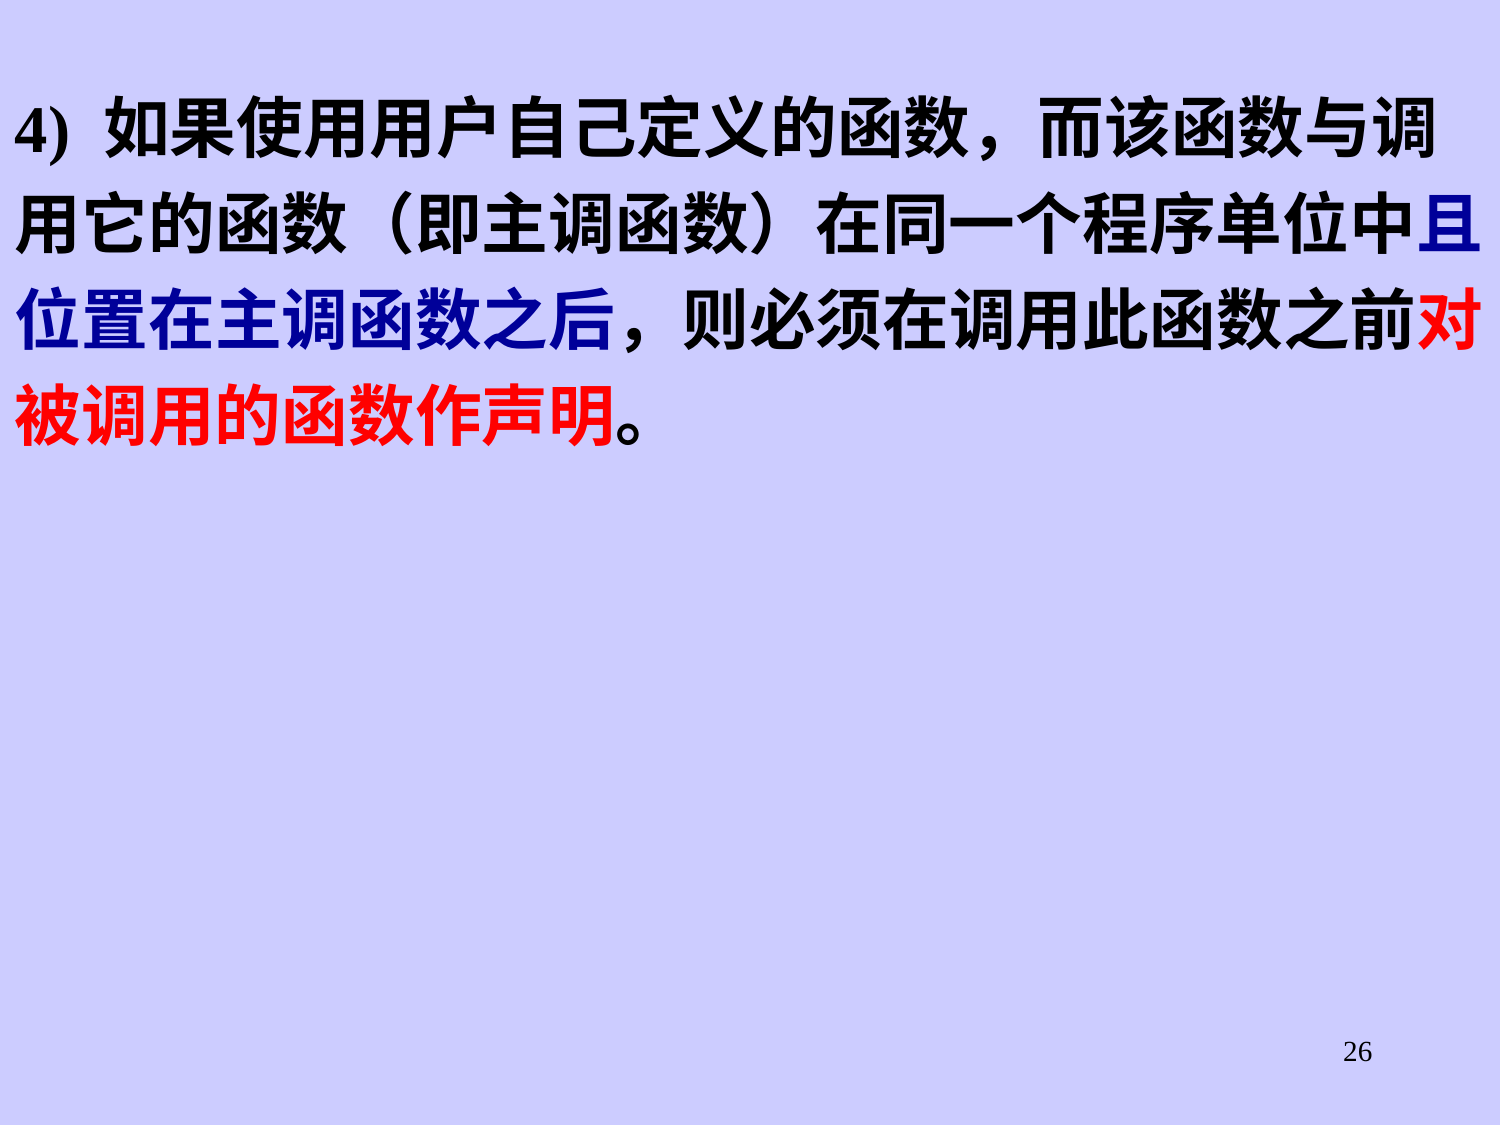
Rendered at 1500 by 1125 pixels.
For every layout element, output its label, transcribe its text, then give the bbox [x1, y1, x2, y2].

text_box <编号> [1074, 1025, 1388, 1101]
text_box 4) 如果使用用户自己定义的函数，而该函数与调用它的函数（即主调函数）在同一个程序单位中且位置在主调函数之后，则必须在调用此函数之前对被调用的函数作声明。 [0, 62, 1500, 462]
